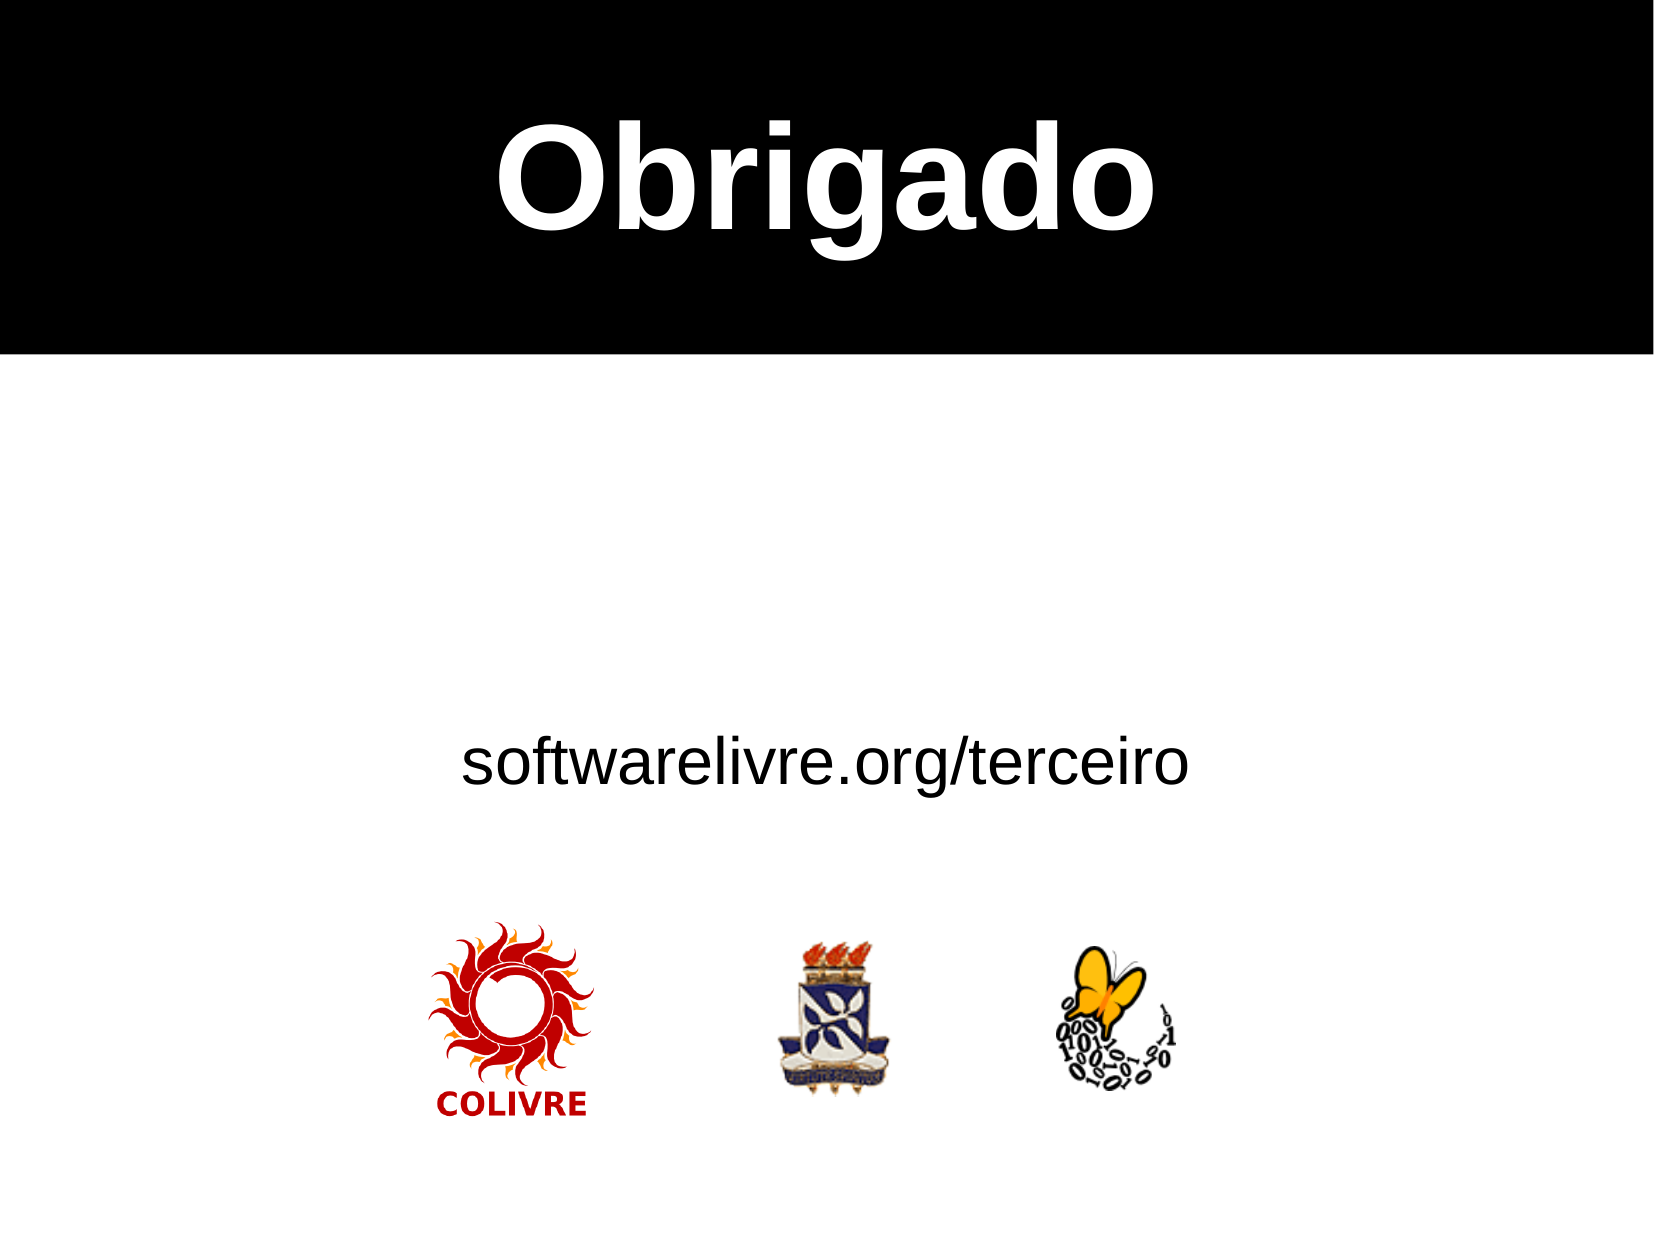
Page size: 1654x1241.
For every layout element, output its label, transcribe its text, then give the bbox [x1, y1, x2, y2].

title Obrigado [0, 0, 1654, 355]
picture [776, 940, 894, 1098]
picture [1056, 946, 1176, 1091]
picture [407, 915, 615, 1123]
subtitle softwarelivre.org/terceiro [82, 413, 1571, 1109]
